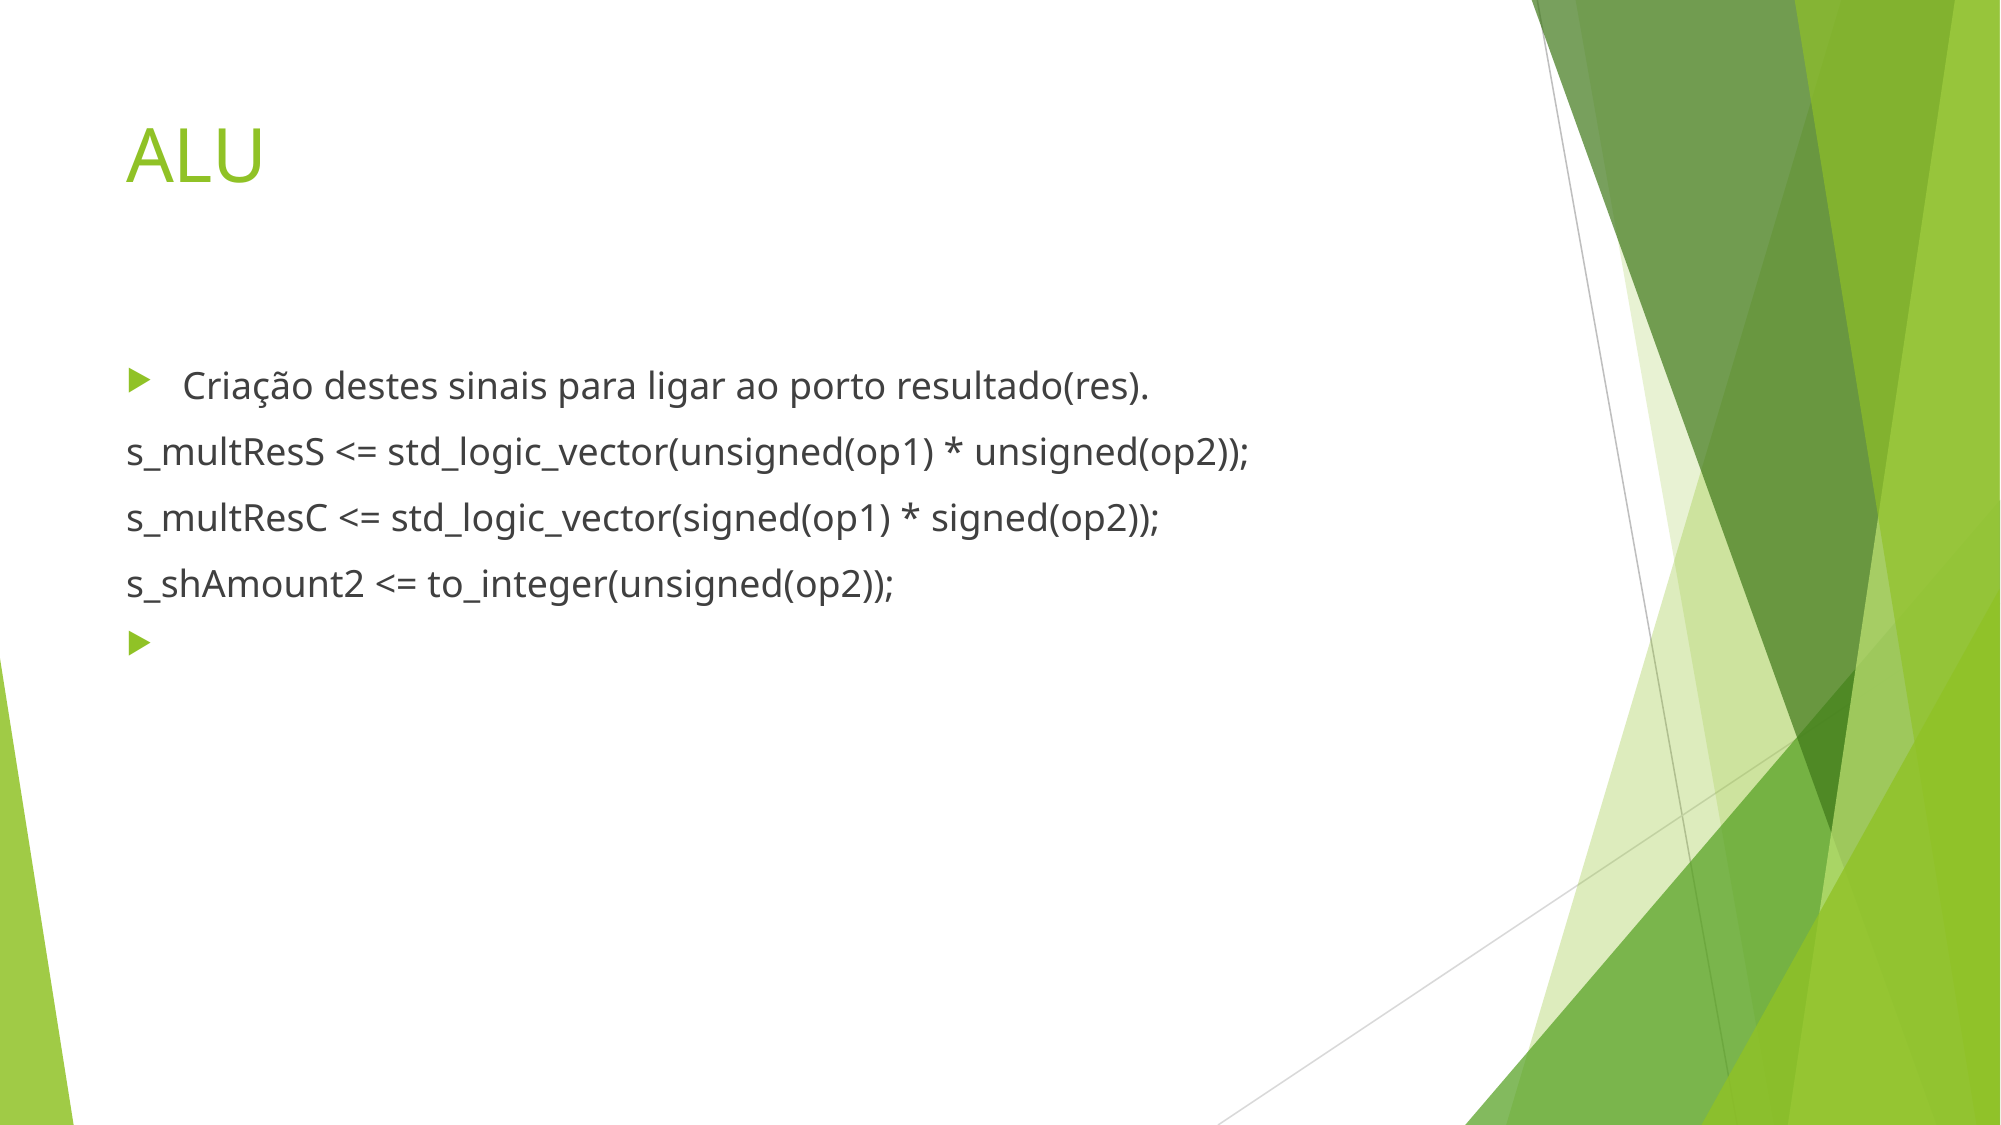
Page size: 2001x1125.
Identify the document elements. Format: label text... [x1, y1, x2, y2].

list Criação destes sinais para ligar ao porto resultado(res). s_multResS <= std_logic_vector(unsigned(op1) * unsigned(op2)); s_multResC <= std_logic_vector(signed(op1) * signed(op2)); s_shAmount2 <= to_integer(unsigned(op2)); [111, 354, 1522, 992]
title ALU [111, 99, 1522, 317]
